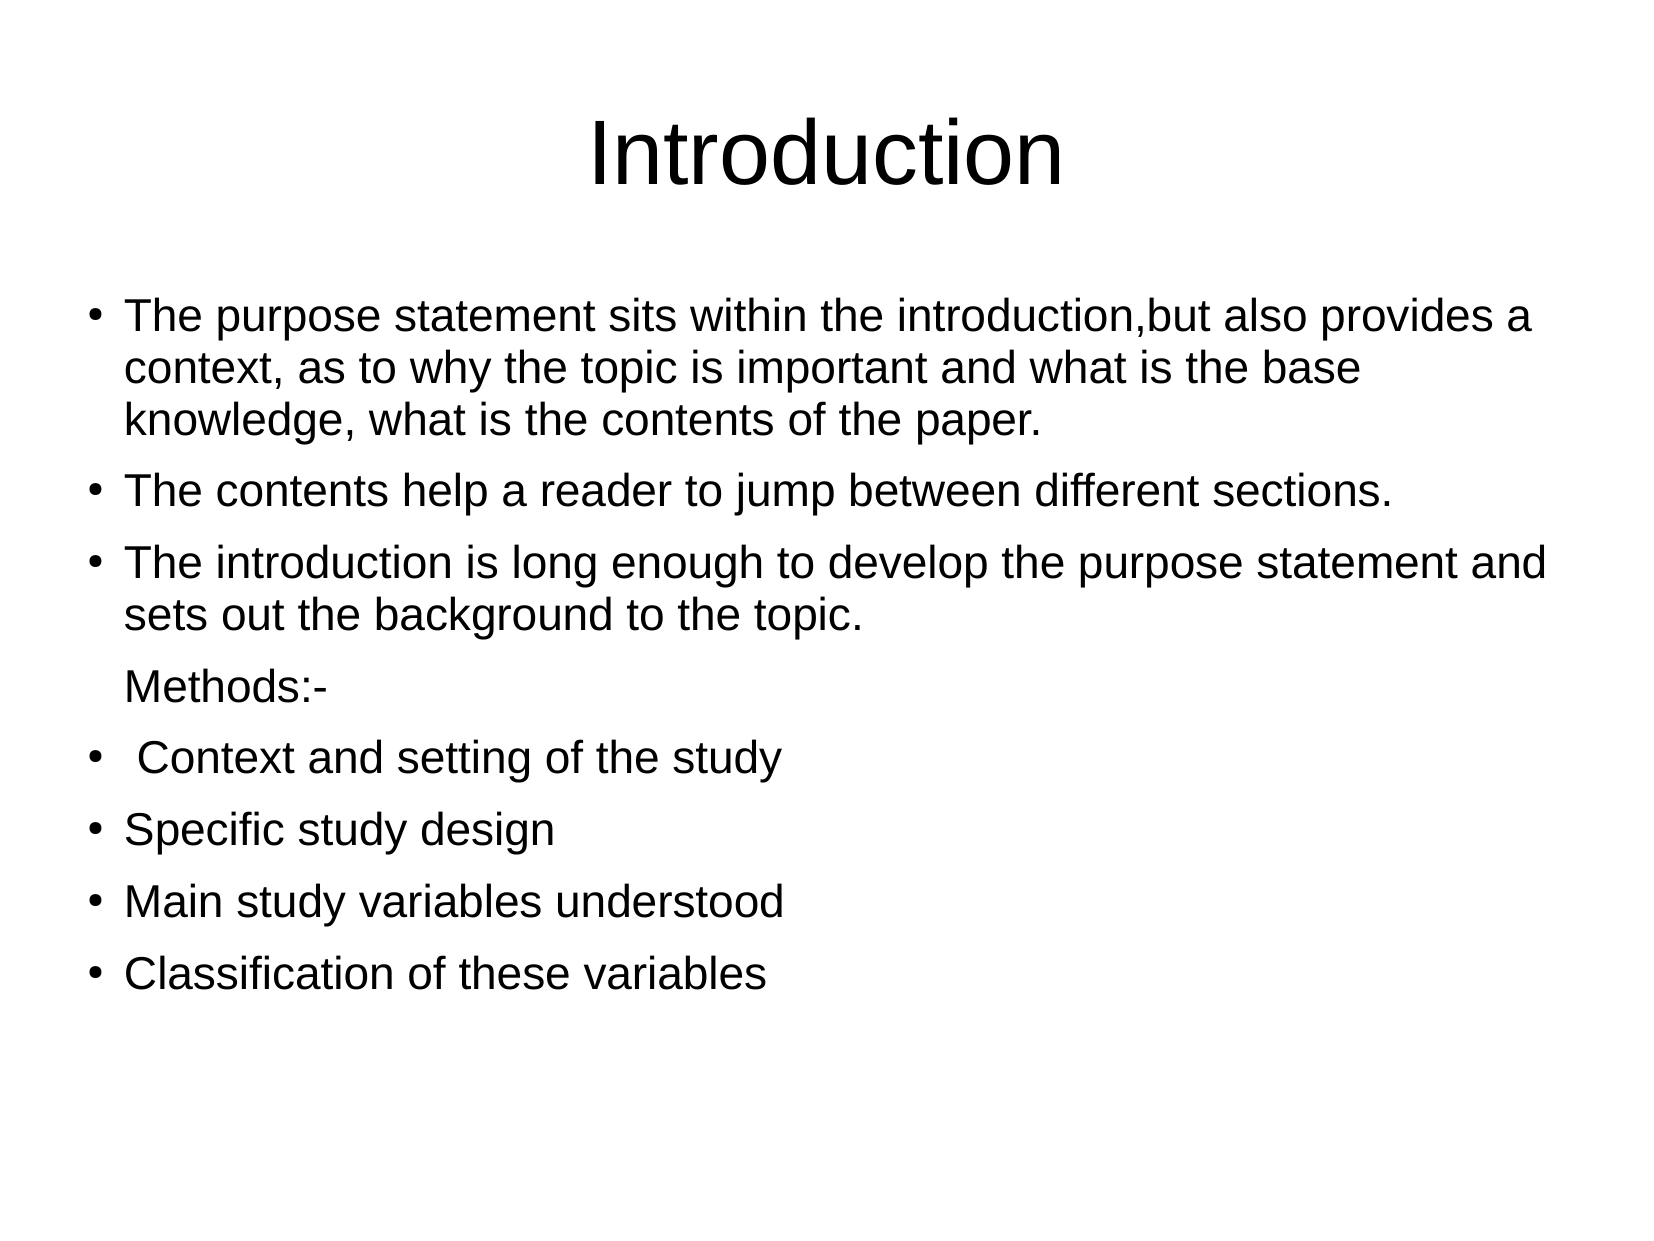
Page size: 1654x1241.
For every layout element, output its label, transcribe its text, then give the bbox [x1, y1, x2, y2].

list The purpose statement sits within the introduction,but also provides a context, as to why the topic is important and what is the base knowledge, what is the contents of the paper. The contents help a reader to jump between different sections. The introduction is long enough to develop the purpose statement and sets out the background to the topic. Methods:- Context and setting of the study Specific study design Main study variables understood Classification of these variables [75, 290, 1564, 1010]
title Introduction [82, 49, 1571, 257]
